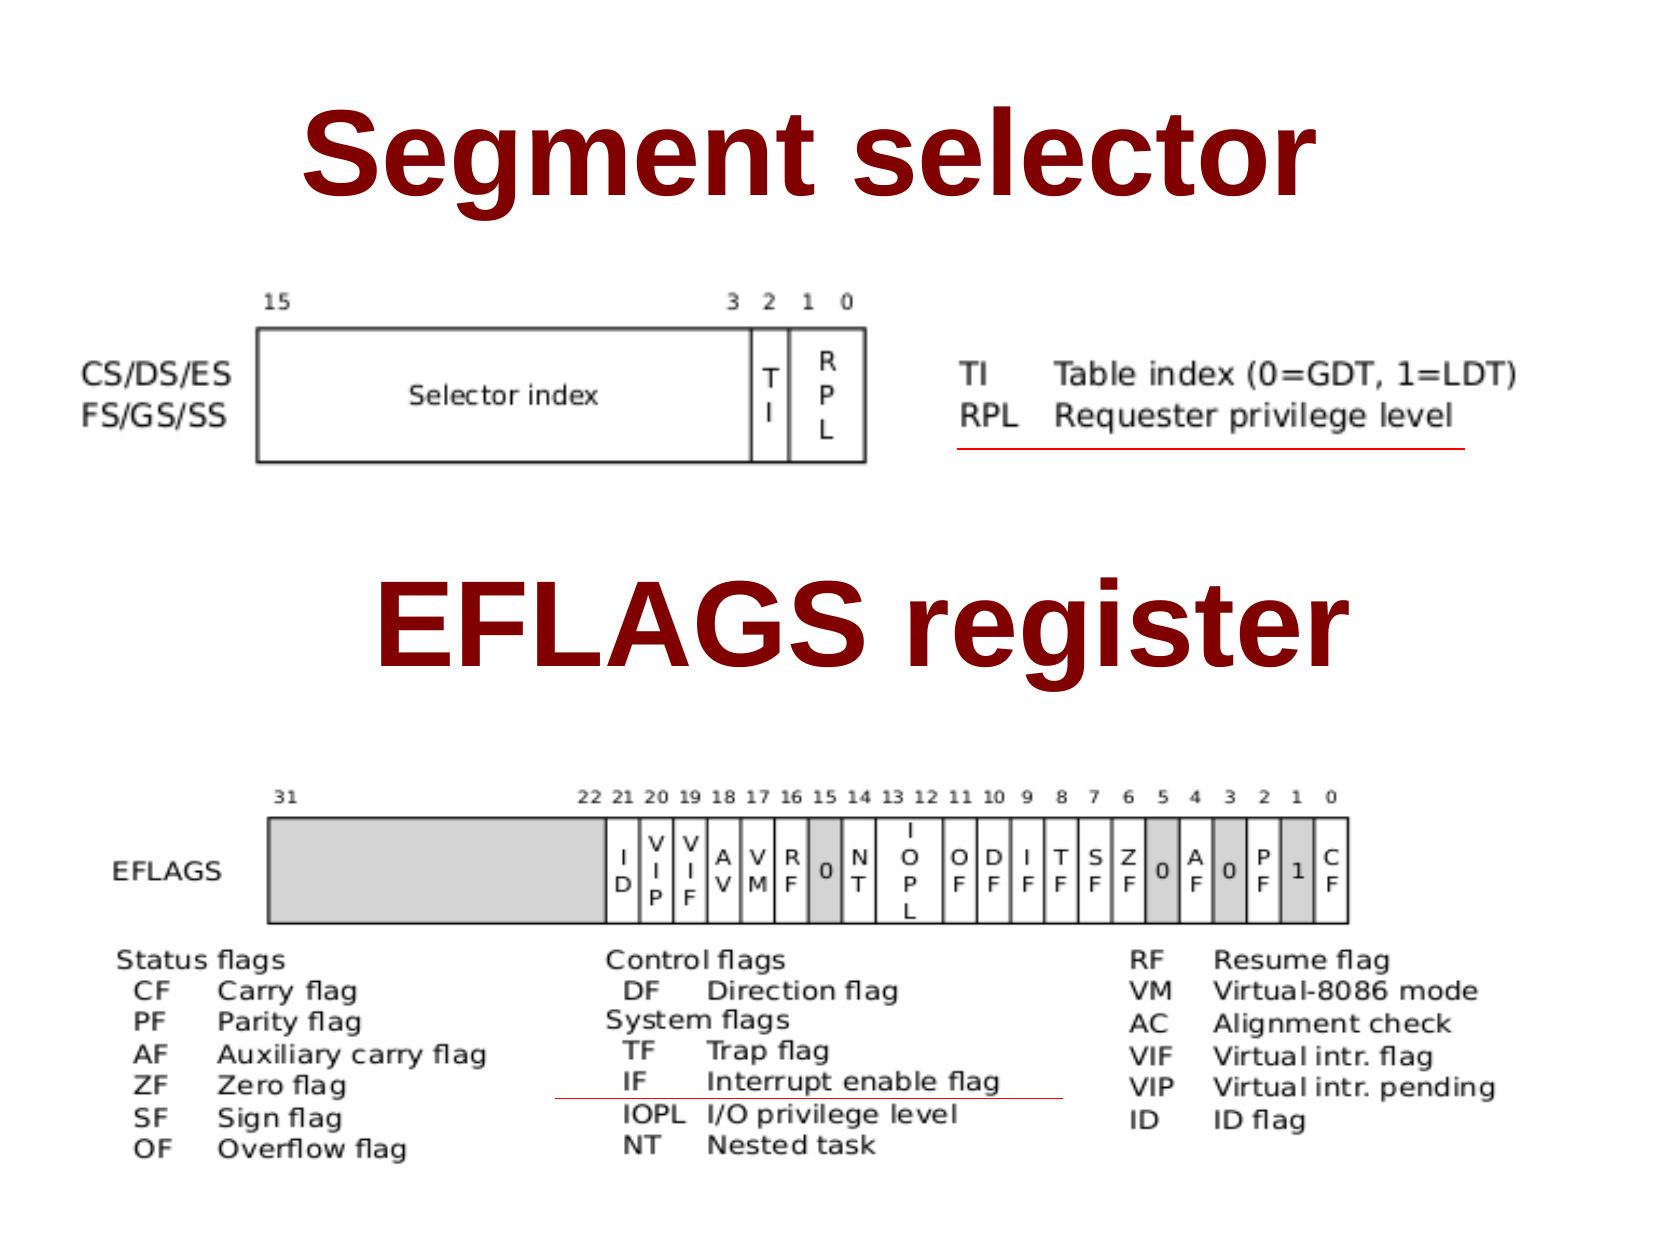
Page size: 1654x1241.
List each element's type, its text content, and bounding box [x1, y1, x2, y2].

picture [84, 767, 1548, 1193]
title Segment selector [82, 49, 1571, 257]
title EFLAGS register [118, 520, 1607, 728]
picture [11, 259, 1620, 486]
